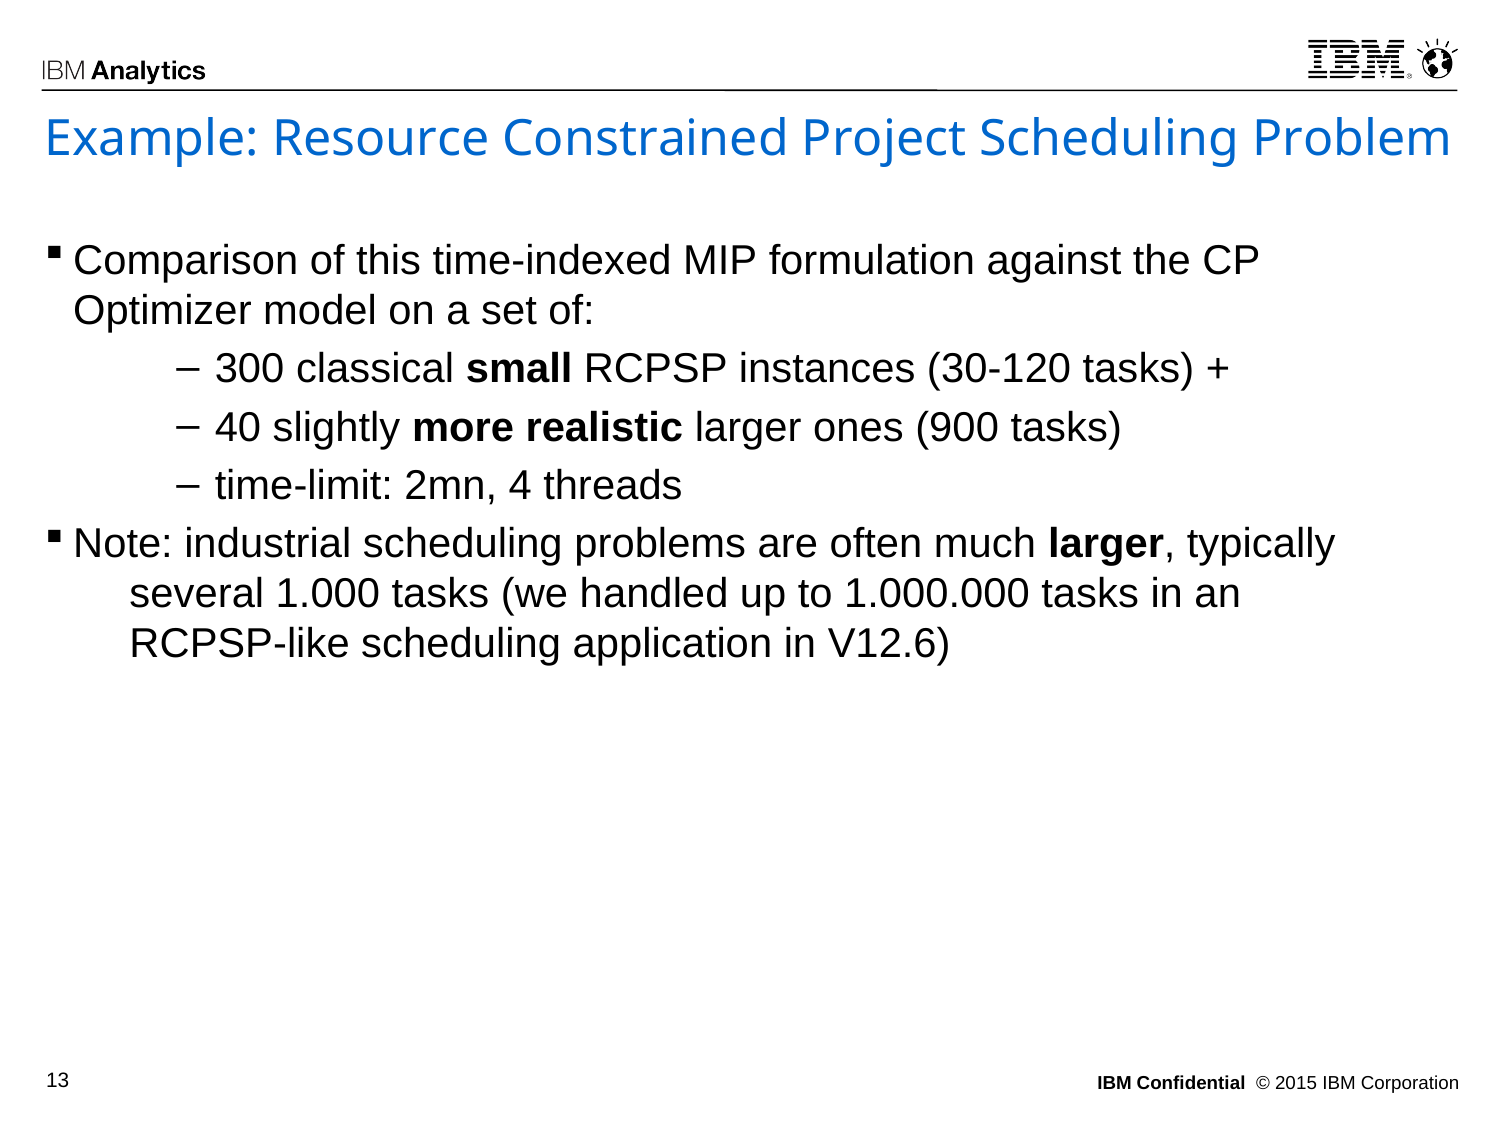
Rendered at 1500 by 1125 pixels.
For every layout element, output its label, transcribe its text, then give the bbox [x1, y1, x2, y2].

title Example: Resource Constrained Project Scheduling Problem [29, 97, 1500, 203]
list Comparison of this time-indexed MIP formulation against the CP Optimizer model on a set of: 300 classical small RCPSP instances (30-120 tasks) + 40 slightly more realistic larger ones (900 tasks) time-limit: 2mn, 4 threads Note: industrial scheduling problems are often much larger, typically several 1.000 tasks (we handled up to 1.000.000 tasks in an RCPSP-like scheduling application in V12.6) [29, 224, 1426, 707]
picture [24, 42, 224, 99]
picture [1294, 24, 1469, 91]
